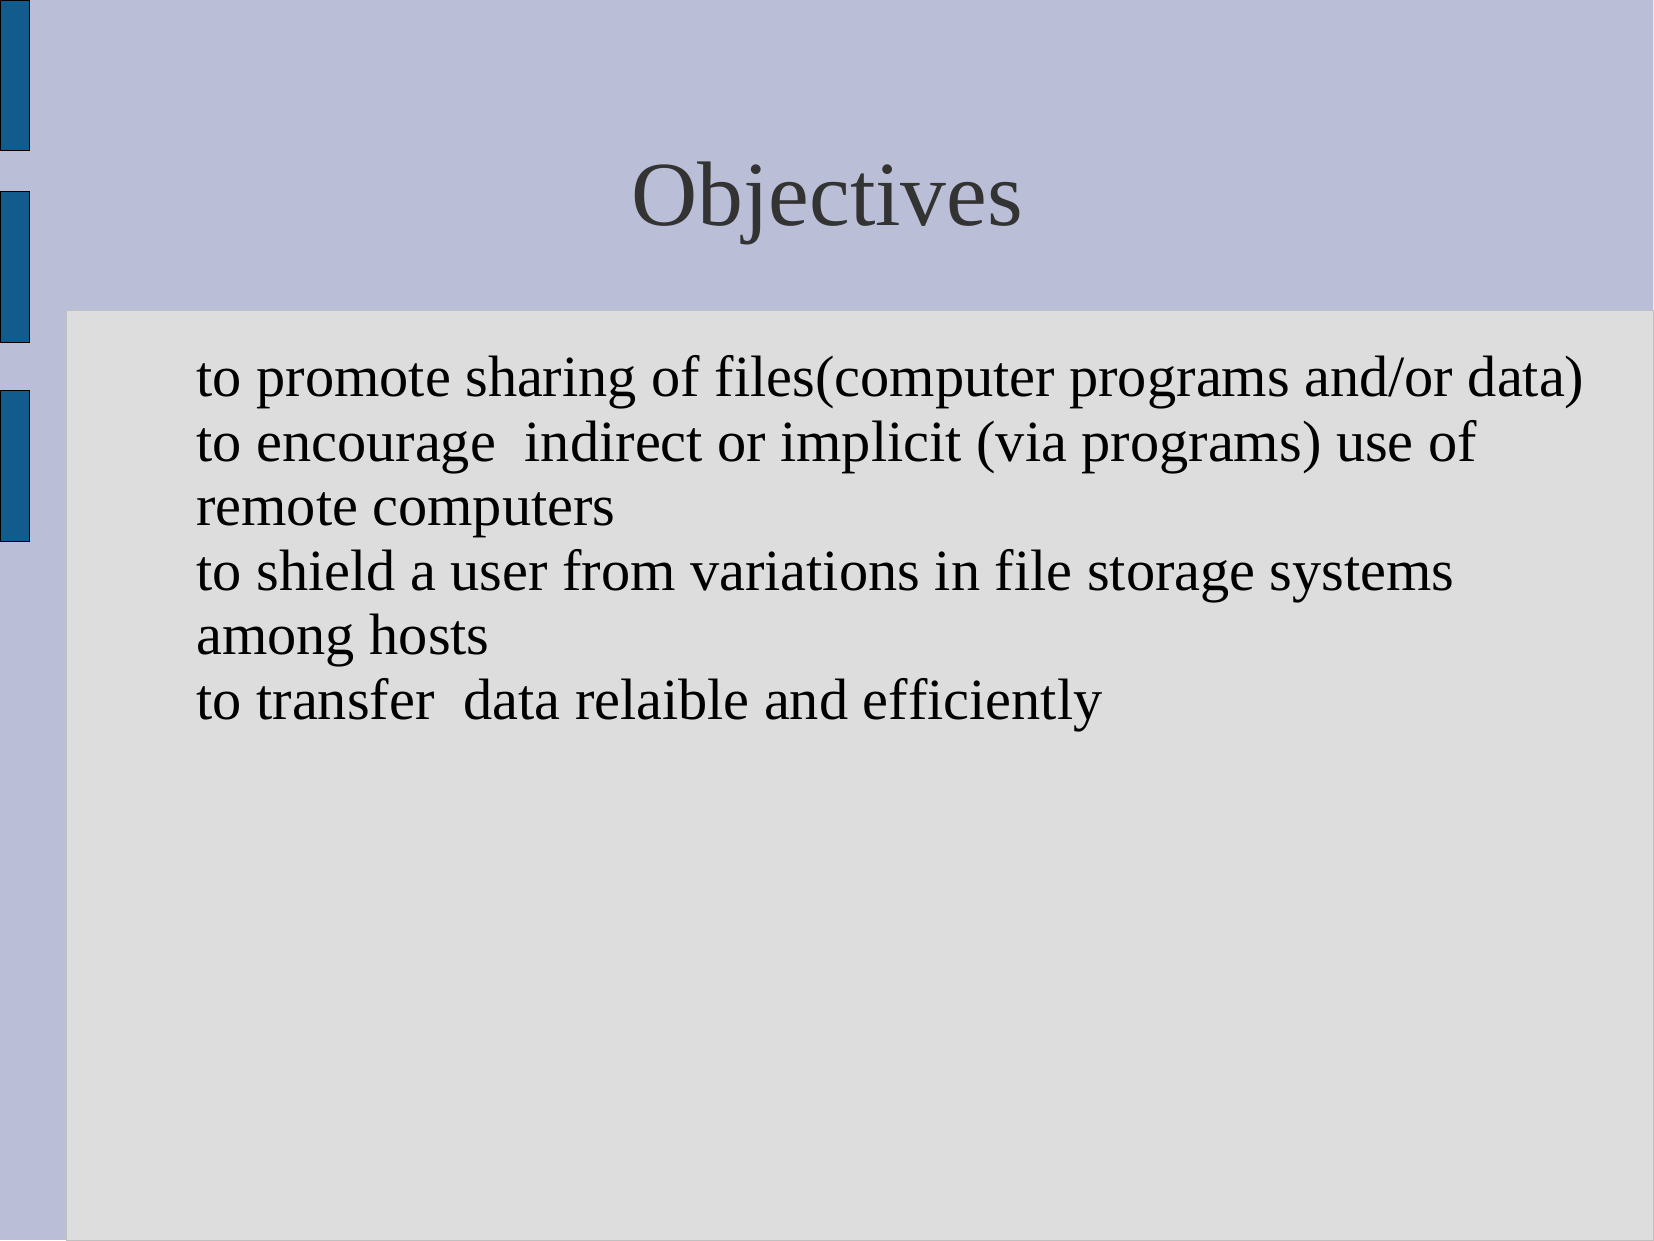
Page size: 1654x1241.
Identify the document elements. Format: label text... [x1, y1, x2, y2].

title Objectives [121, 91, 1534, 299]
list to promote sharing of files(computer programs and/or data) to encourage indirect or implicit (via programs) use of remote computers to shield a user from variations in file storage systems among hosts to transfer data relaible and efficiently [121, 344, 1613, 1127]
